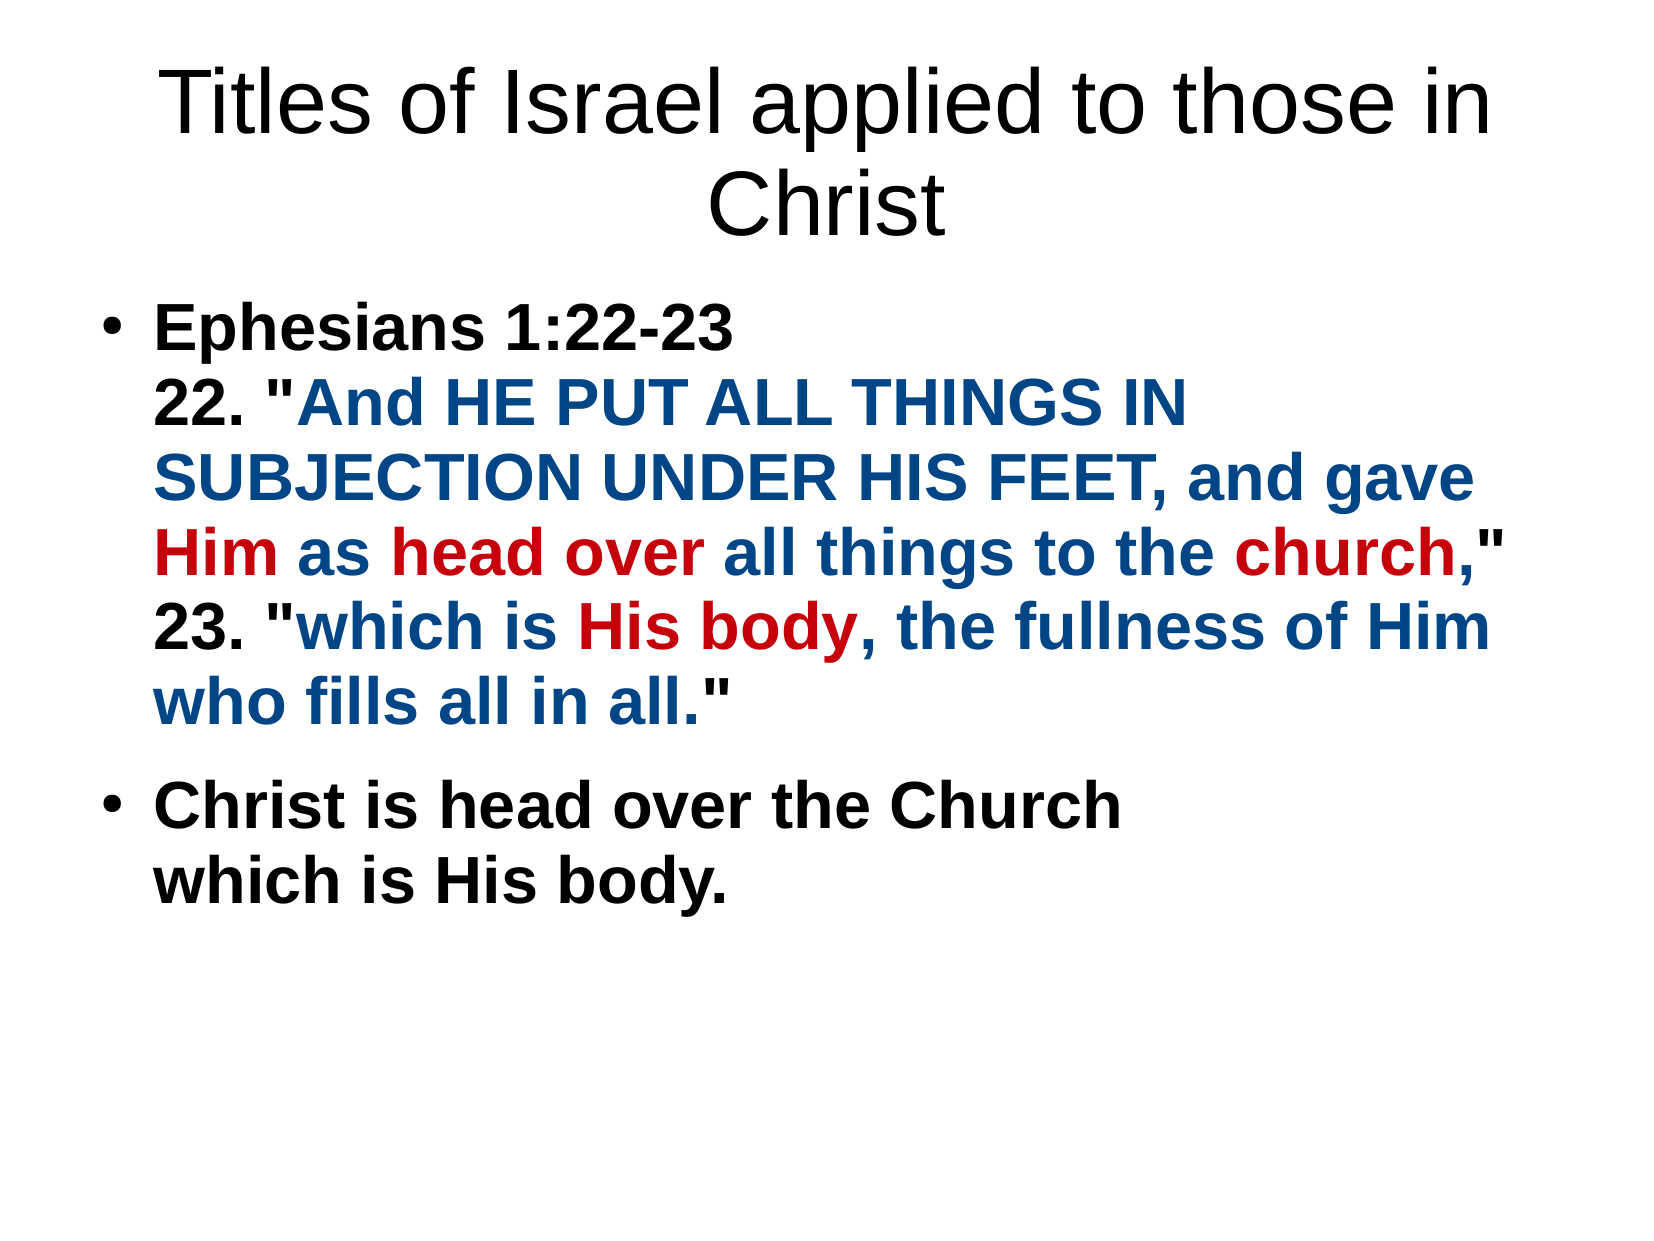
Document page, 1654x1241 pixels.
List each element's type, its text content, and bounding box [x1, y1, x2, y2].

list Ephesians 1:22-23 22. "And HE PUT ALL THINGS IN SUBJECTION UNDER HIS FEET, and gave Him as head over all things to the church," 23. "which is His body, the fullness of Him who fills all in all." Christ is head over the Church which is His body. [82, 290, 1571, 1109]
title Titles of Israel applied to those in Christ [82, 49, 1571, 257]
